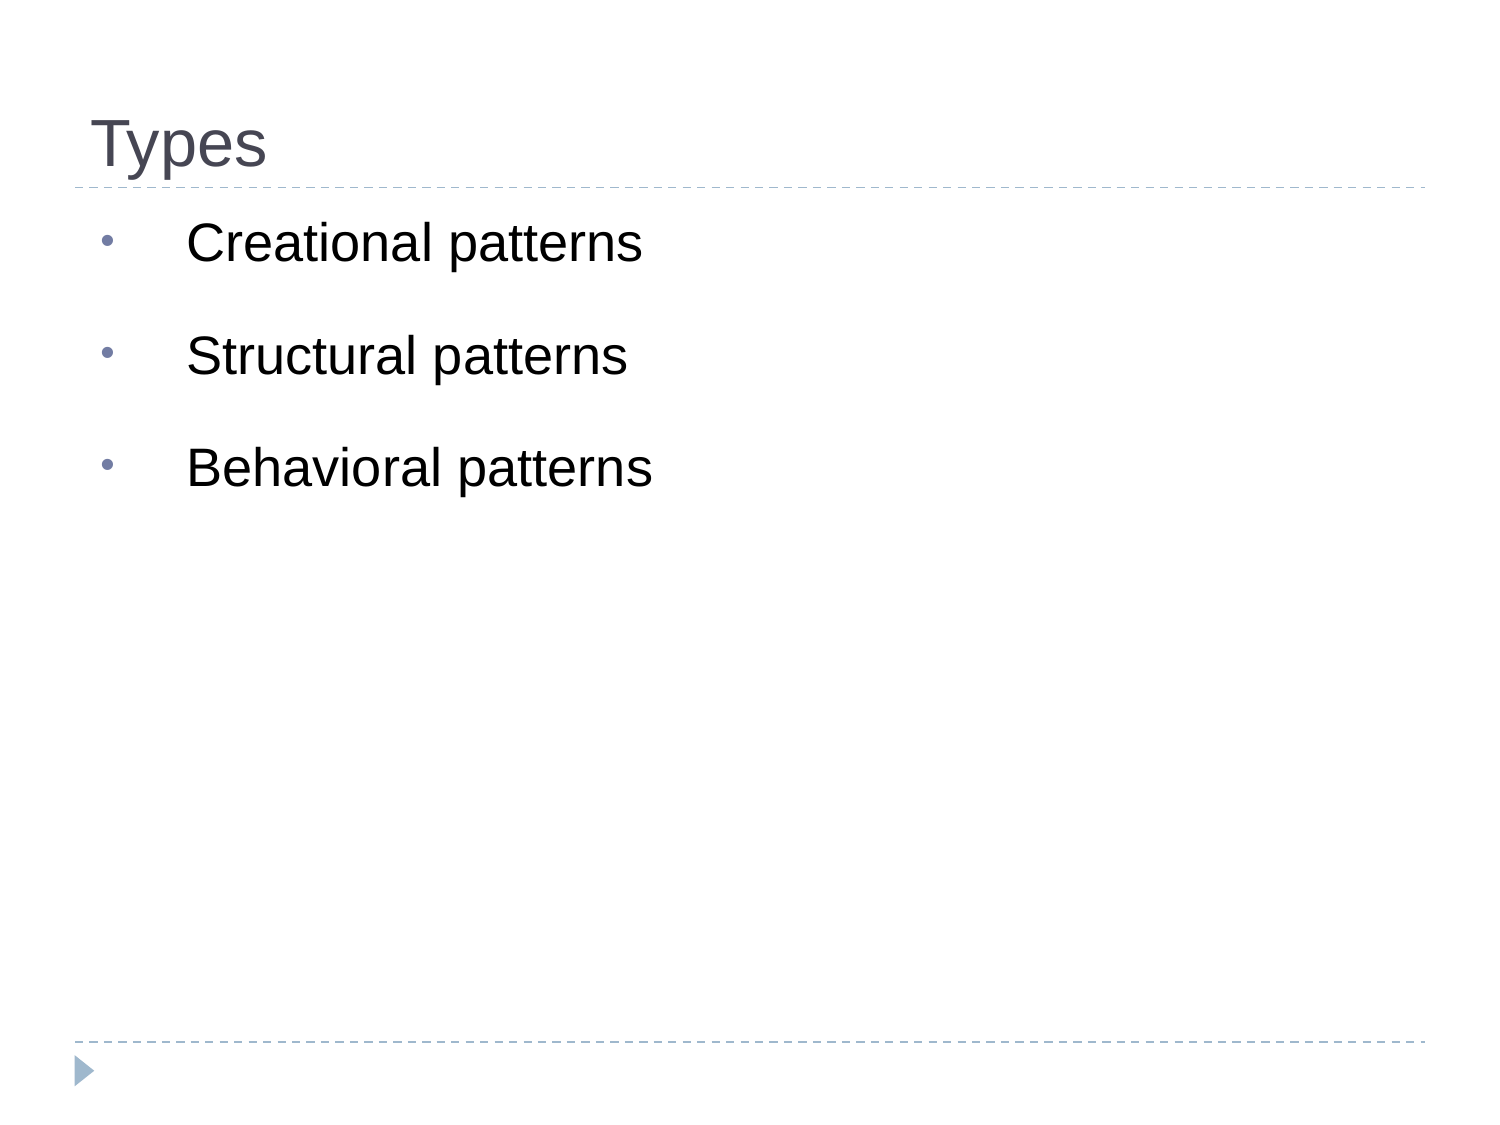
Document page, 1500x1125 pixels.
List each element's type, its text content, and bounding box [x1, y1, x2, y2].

list Creational patterns Structural patterns Behavioral patterns [75, 200, 1425, 1010]
title Types [75, 24, 1425, 188]
